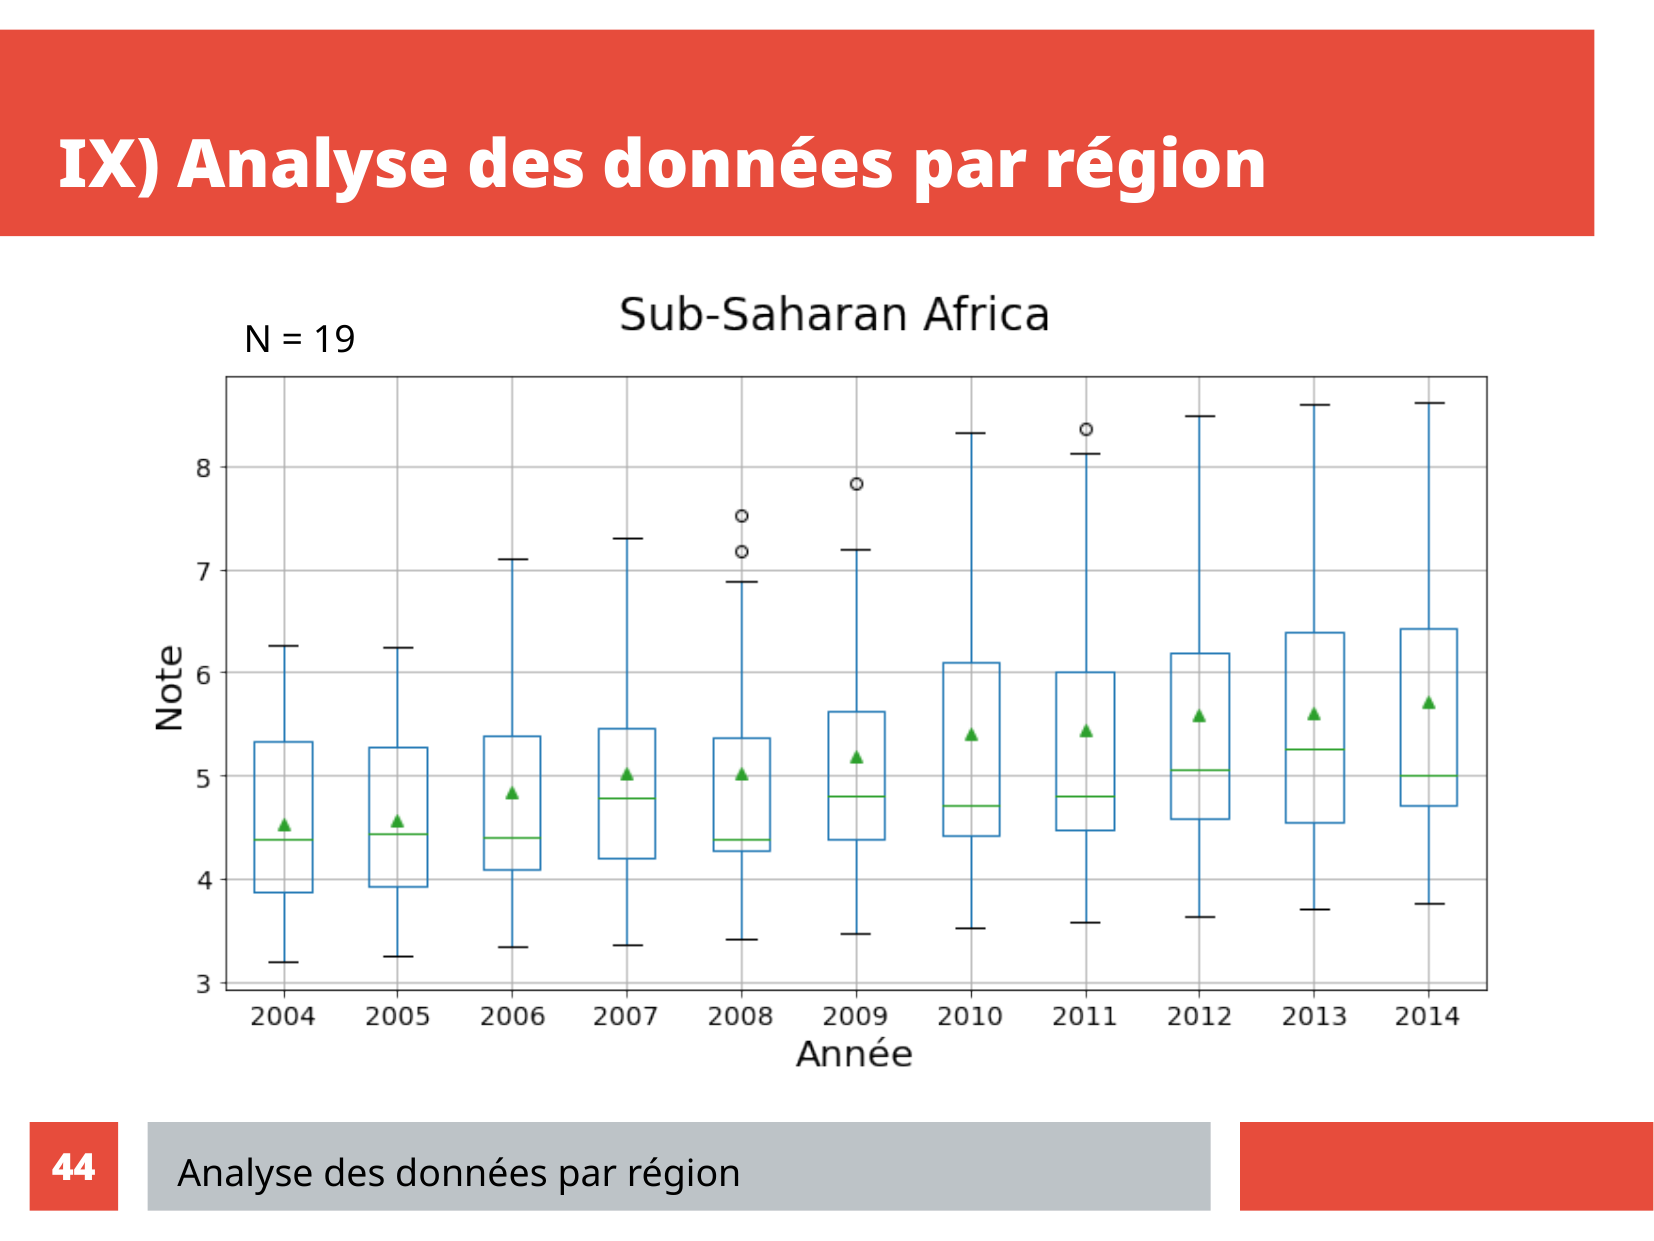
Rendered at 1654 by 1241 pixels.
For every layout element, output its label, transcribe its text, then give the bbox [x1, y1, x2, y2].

text_box Analyse des données par région [162, 1138, 795, 1198]
title IX) Analyse des données par région [59, 59, 1595, 207]
picture [139, 282, 1498, 1086]
